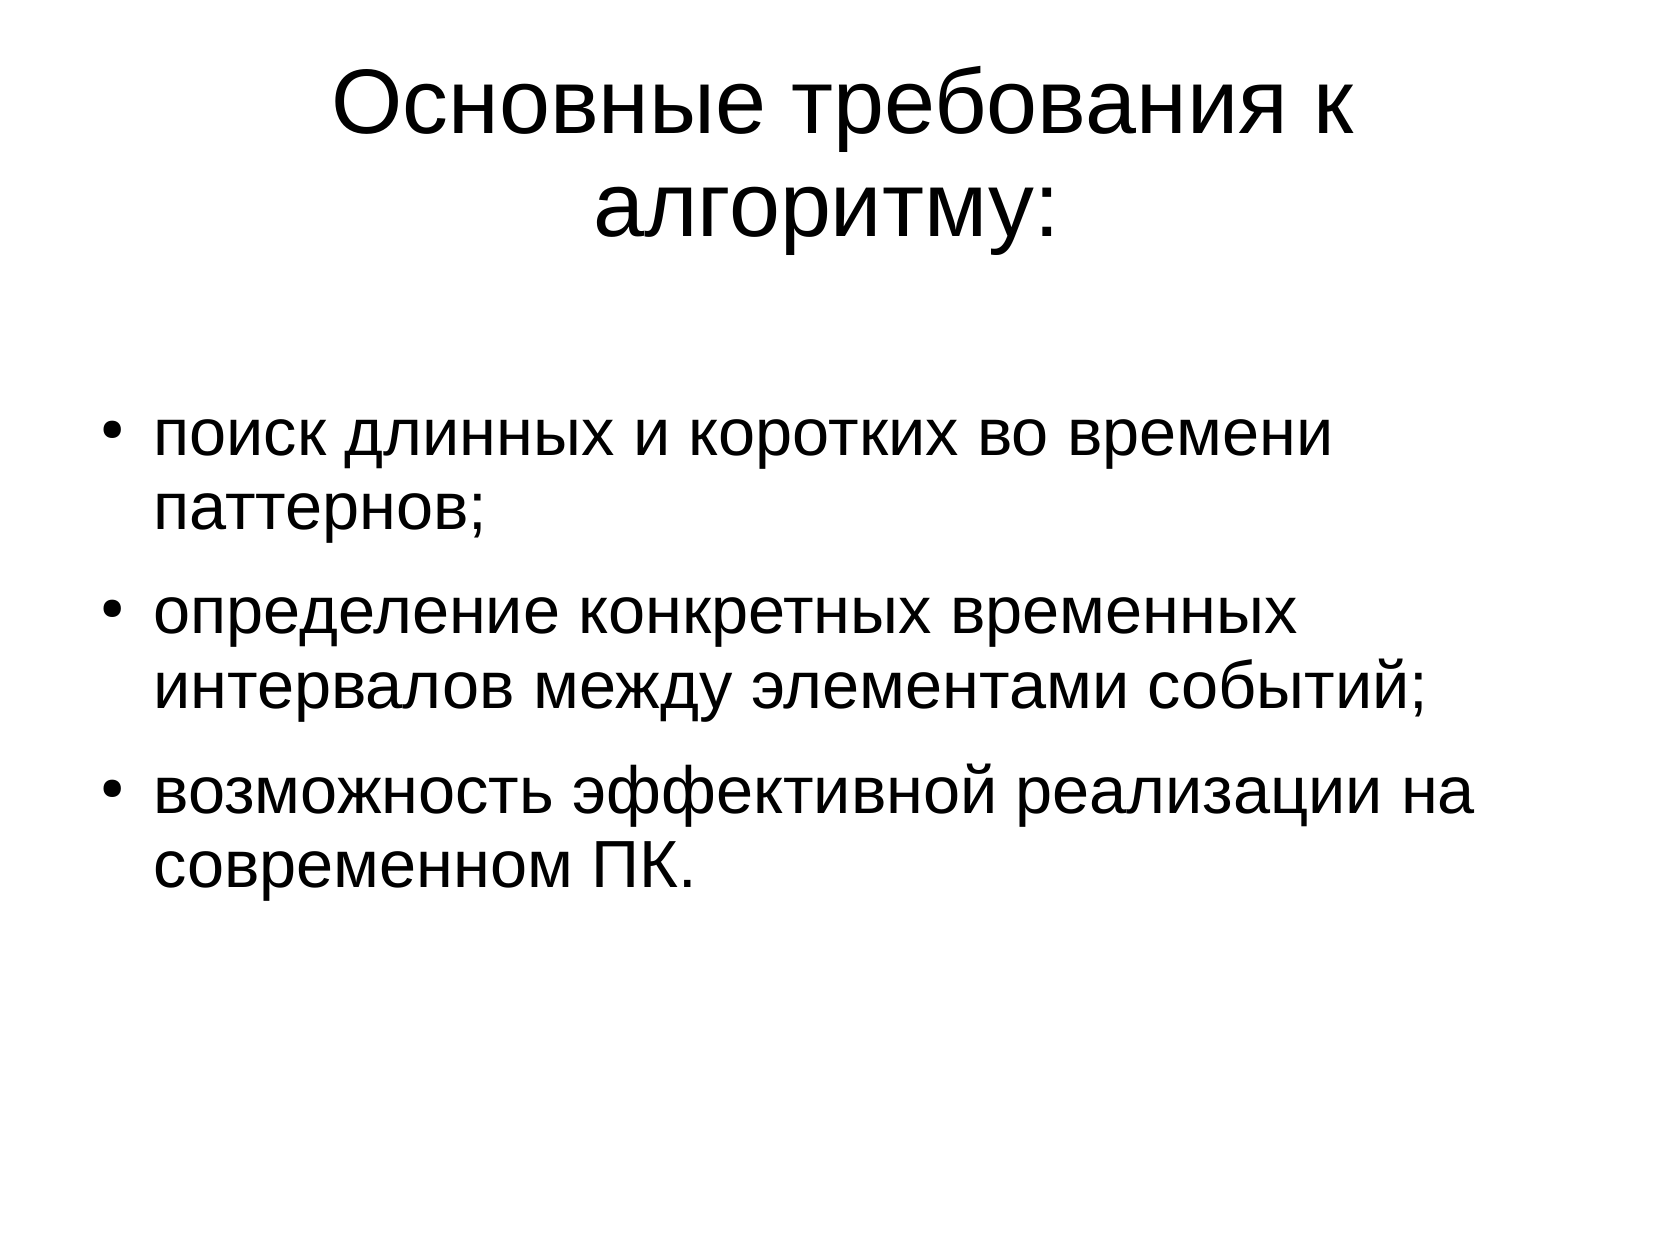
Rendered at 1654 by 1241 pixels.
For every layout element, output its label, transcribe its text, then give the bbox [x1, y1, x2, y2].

title Основные требования к алгоритму: [82, 49, 1571, 257]
list поиск длинных и коротких во времени паттернов; определение конкретных временных интервалов между элементами событий; возможность эффективной реализации на современном ПК. [82, 290, 1571, 1109]
